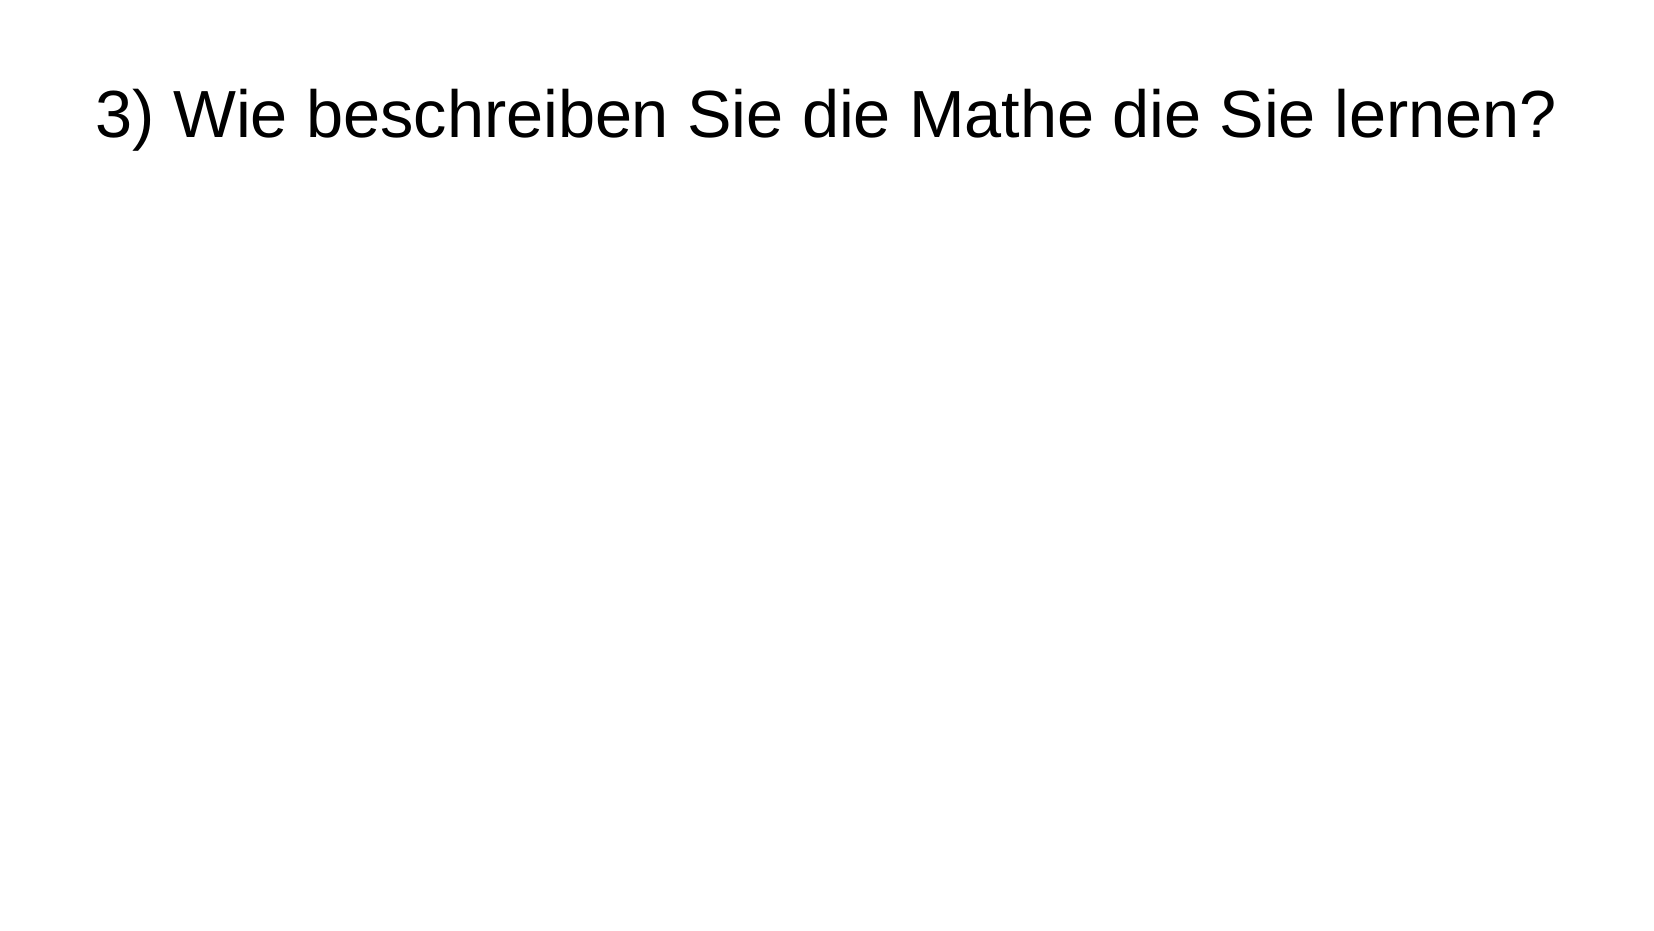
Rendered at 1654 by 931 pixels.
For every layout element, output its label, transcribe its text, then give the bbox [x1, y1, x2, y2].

title 3) Wie beschreiben Sie die Mathe die Sie lernen? [82, 37, 1571, 193]
